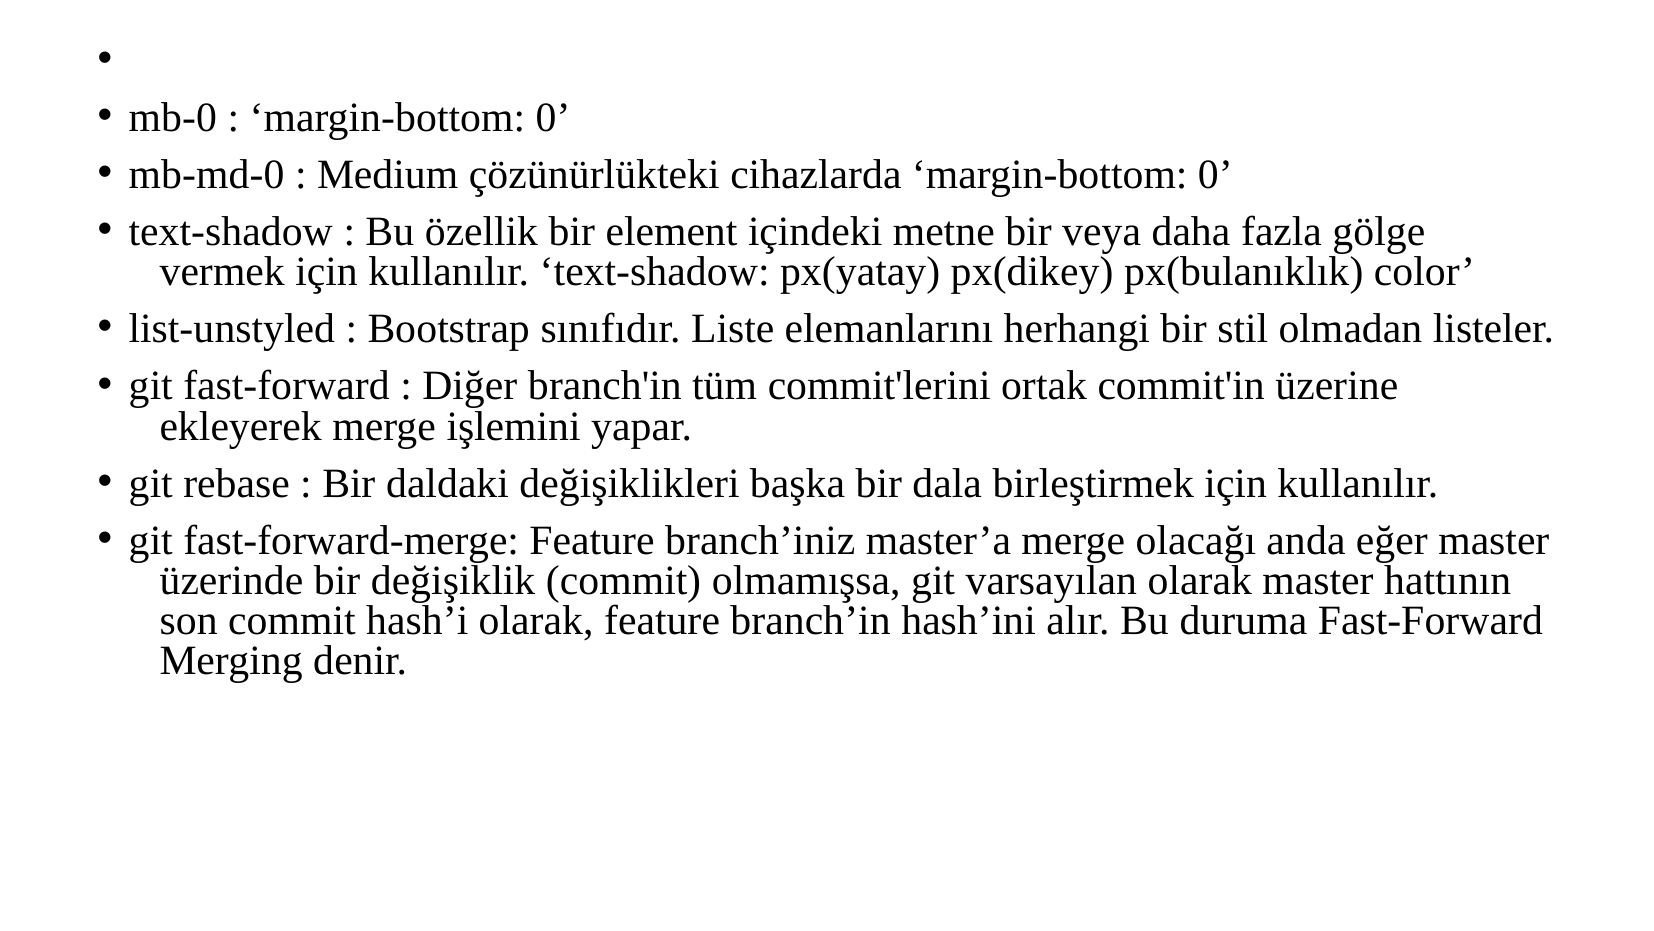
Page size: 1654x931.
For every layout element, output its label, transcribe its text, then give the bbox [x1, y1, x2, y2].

list mb-0 : ‘margin-bottom: 0’ mb-md-0 : Medium çözünürlükteki cihazlarda ‘margin-bottom: 0’ text-shadow : Bu özellik bir element içindeki metne bir veya daha fazla gölge vermek için kullanılır. ‘text-shadow: px(yatay) px(dikey) px(bulanıklık) color’ list-unstyled : Bootstrap sınıfıdır. Liste elemanlarını herhangi bir stil olmadan listeler. git fast-forward : Diğer branch'in tüm commit'lerini ortak commit'in üzerine ekleyerek merge işlemini yapar. git rebase : Bir daldaki değişiklikleri başka bir dala birleştirmek için kullanılır. git fast-forward-merge: Feature branch’iniz master’a merge olacağı anda eğer master üzerinde bir değişiklik (commit) olmamışsa, git varsayılan olarak master hattının son commit hash’i olarak, feature branch’in hash’ini alır. Bu duruma Fast-Forward Merging denir. [82, 24, 1571, 758]
